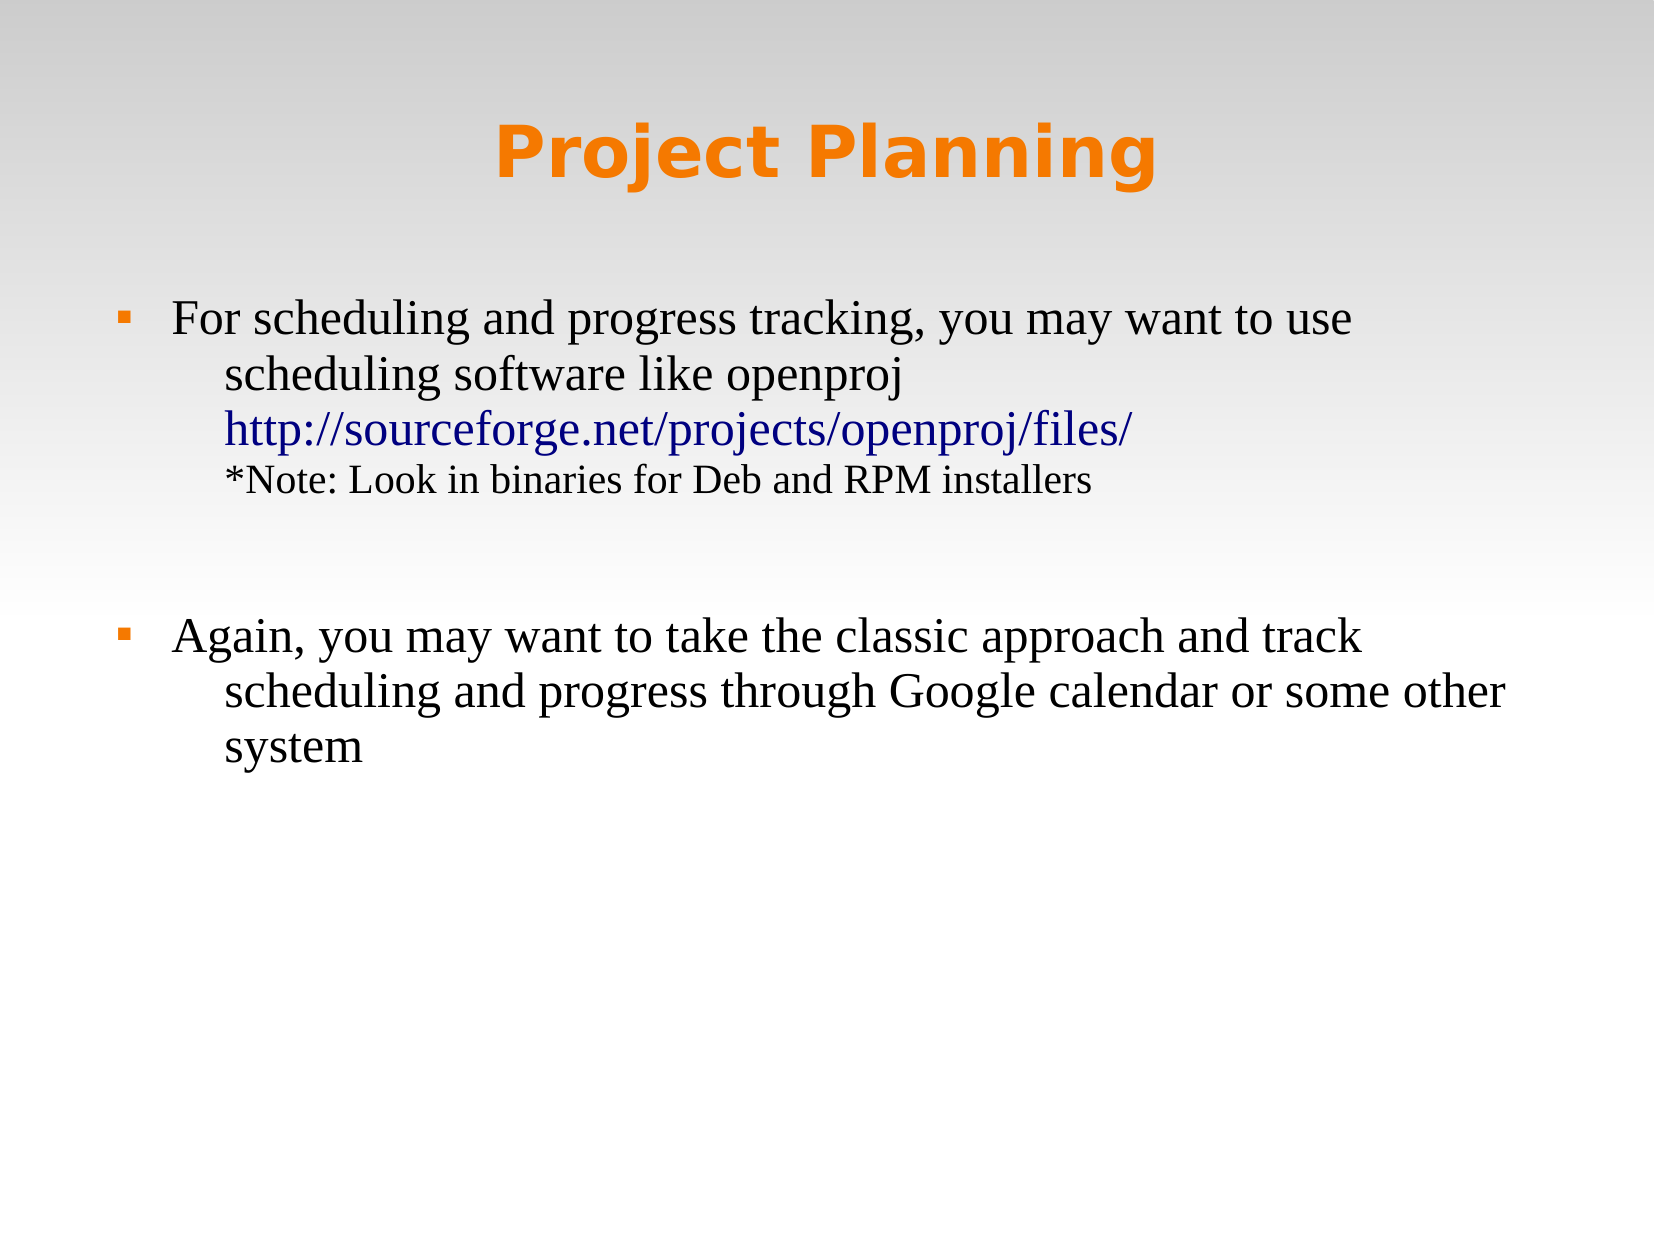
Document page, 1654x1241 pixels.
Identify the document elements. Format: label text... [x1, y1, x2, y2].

list For scheduling and progress tracking, you may want to use scheduling software like openproj http://sourceforge.net/projects/openproj/files/ *Note: Look in binaries for Deb and RPM installers Again, you may want to take the classic approach and track scheduling and progress through Google calendar or some other system [82, 290, 1571, 1109]
title Project Planning [82, 49, 1571, 257]
